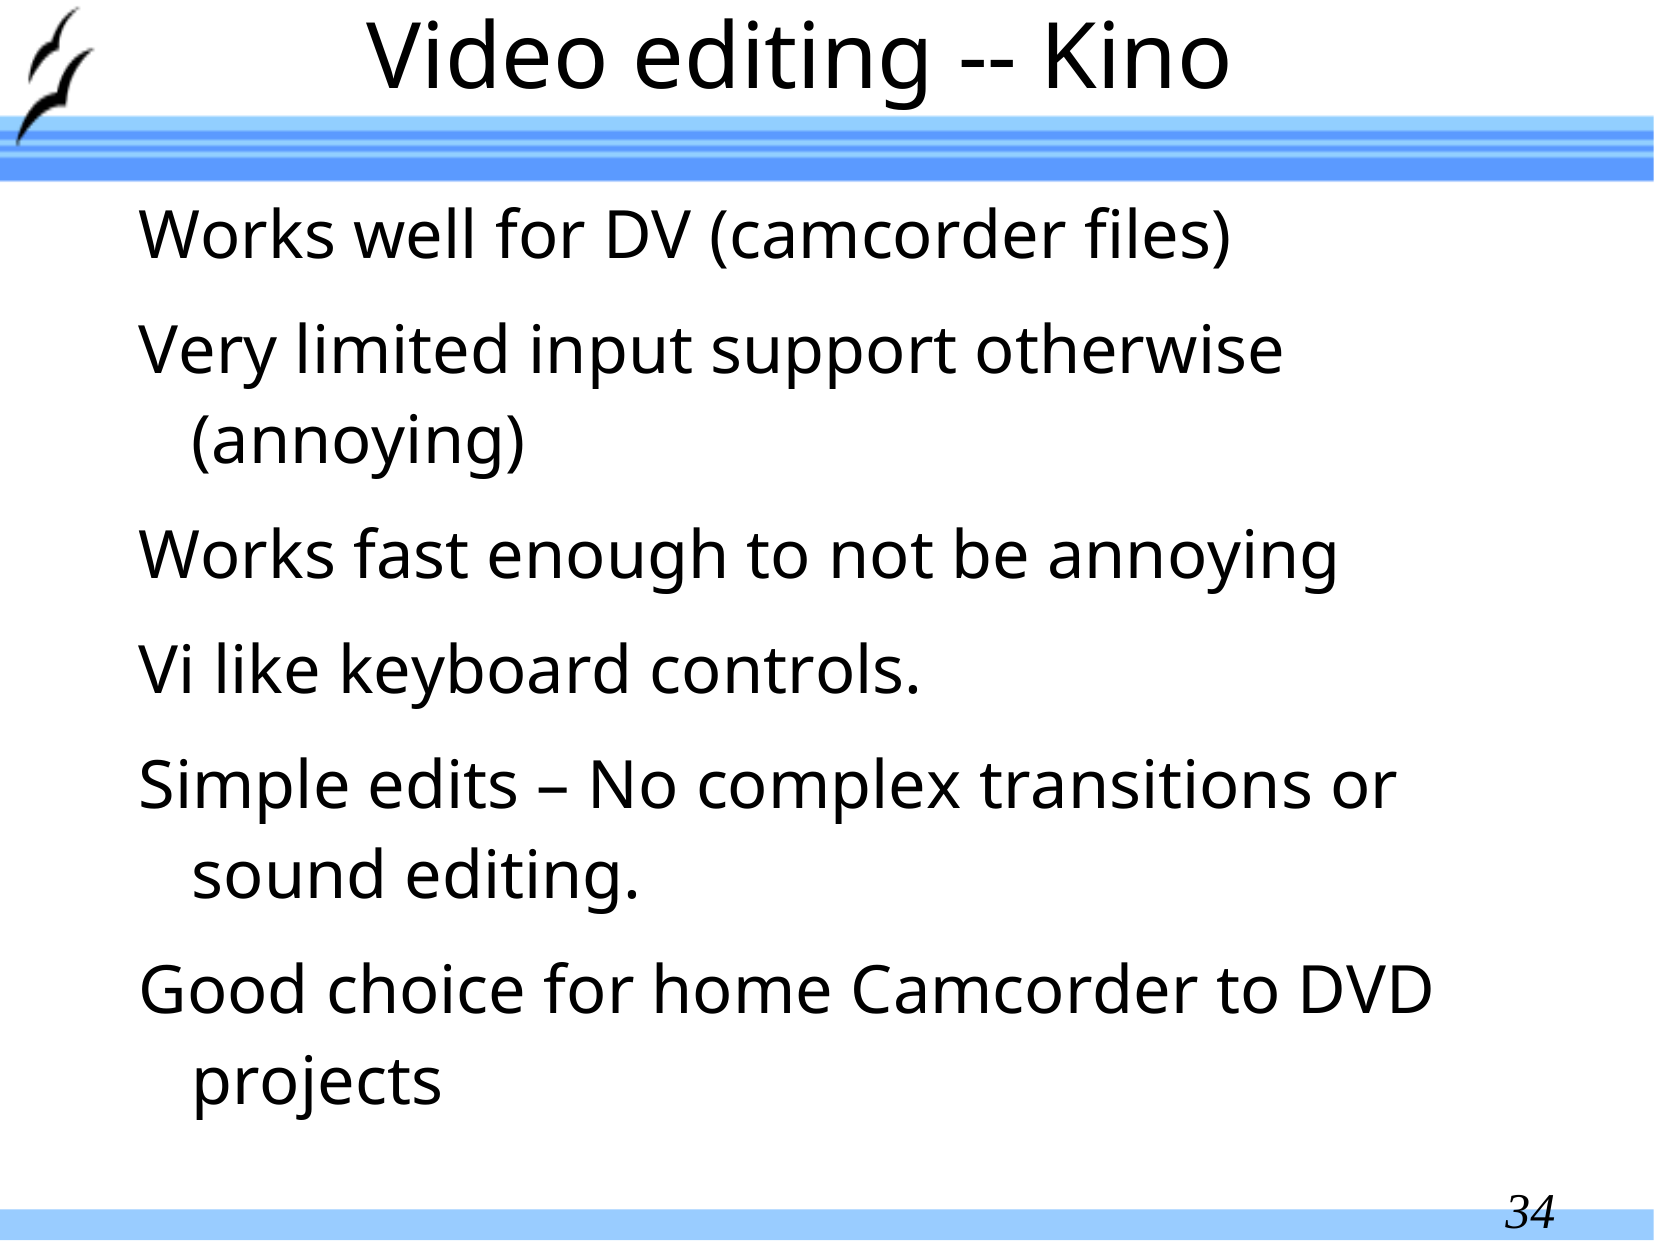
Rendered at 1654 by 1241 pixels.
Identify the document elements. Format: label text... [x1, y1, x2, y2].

picture [0, 0, 1654, 188]
list Works well for DV (camcorder files) Very limited input support otherwise (annoying) Works fast enough to not be annoying Vi like keyboard controls. Simple edits – No complex transitions or sound editing. Good choice for home Camcorder to DVD projects [120, 187, 1533, 1195]
title Video editing -- Kino [94, 0, 1507, 121]
